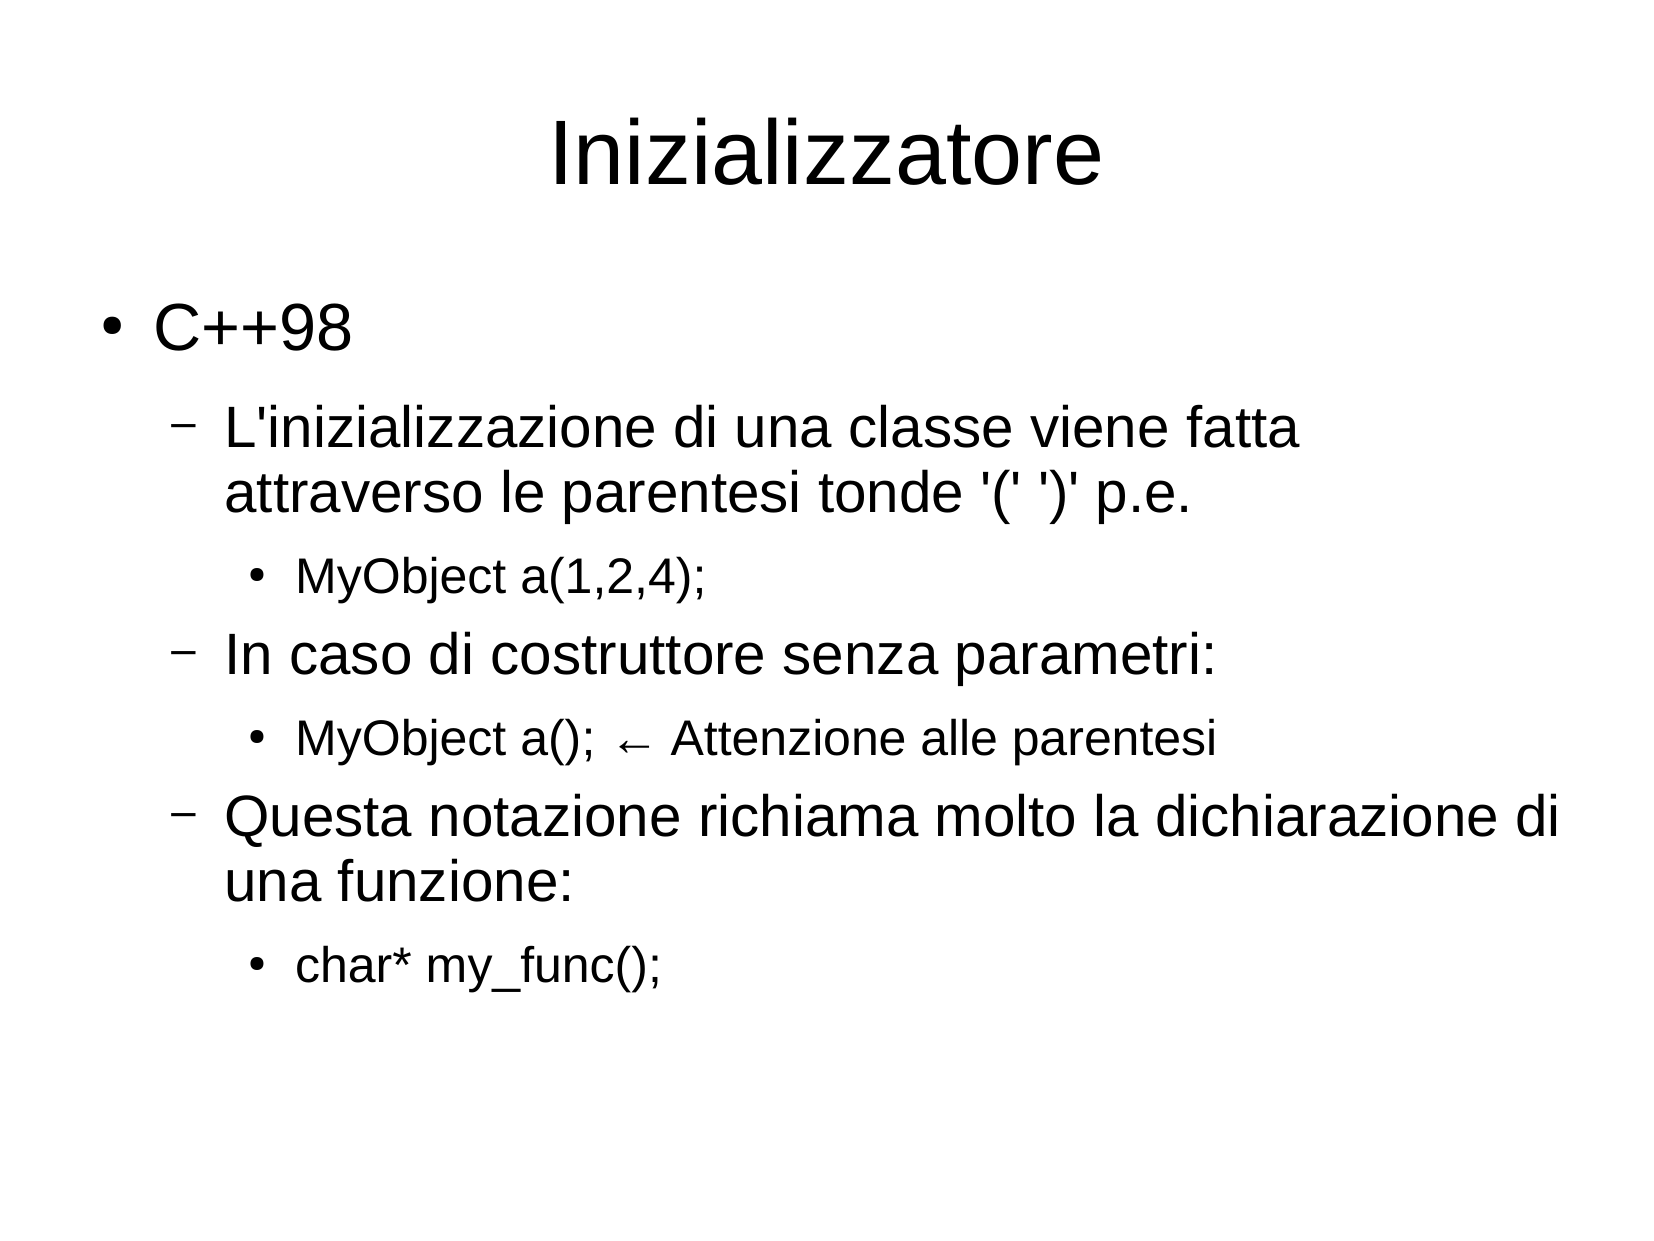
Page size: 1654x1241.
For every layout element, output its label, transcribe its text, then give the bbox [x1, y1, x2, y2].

list C++98 L'inizializzazione di una classe viene fatta attraverso le parentesi tonde '(' ')' p.e. MyObject a(1,2,4); In caso di costruttore senza parametri: MyObject a(); ← Attenzione alle parentesi Questa notazione richiama molto la dichiarazione di una funzione: char* my_func(); [82, 290, 1571, 1010]
title Inizializzatore [82, 49, 1571, 257]
